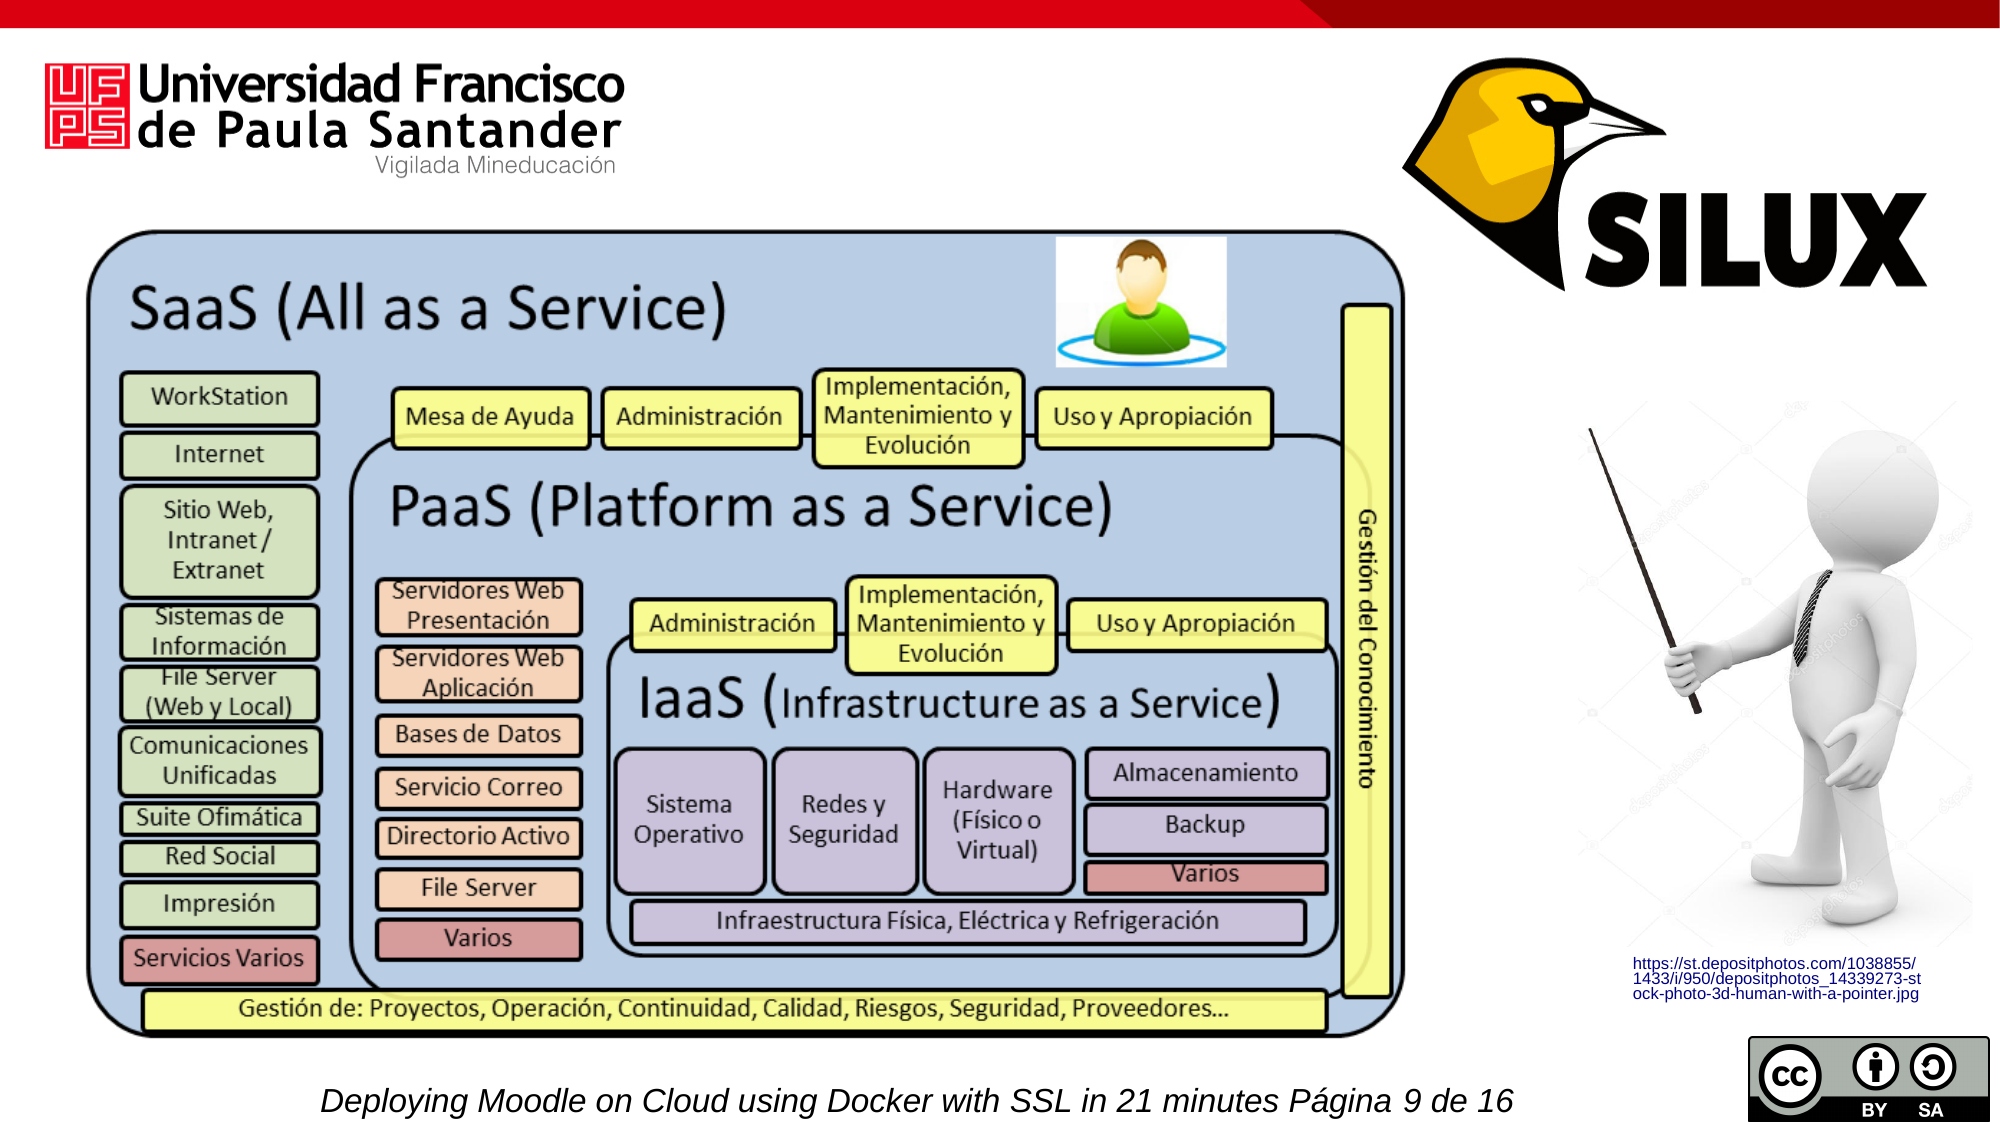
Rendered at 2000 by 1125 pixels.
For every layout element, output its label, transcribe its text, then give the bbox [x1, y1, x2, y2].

picture [0, 0, 2000, 1125]
text_box https://st.depositphotos.com/1038855/1433/i/950/depositphotos_14339273-stock-photo-3d-human-with-a-pointer.jpg [1618, 946, 1938, 1000]
text_box Deploying Moodle on Cloud using Docker with SSL in 21 minutes Página <número> de 16 [305, 1074, 1695, 1125]
